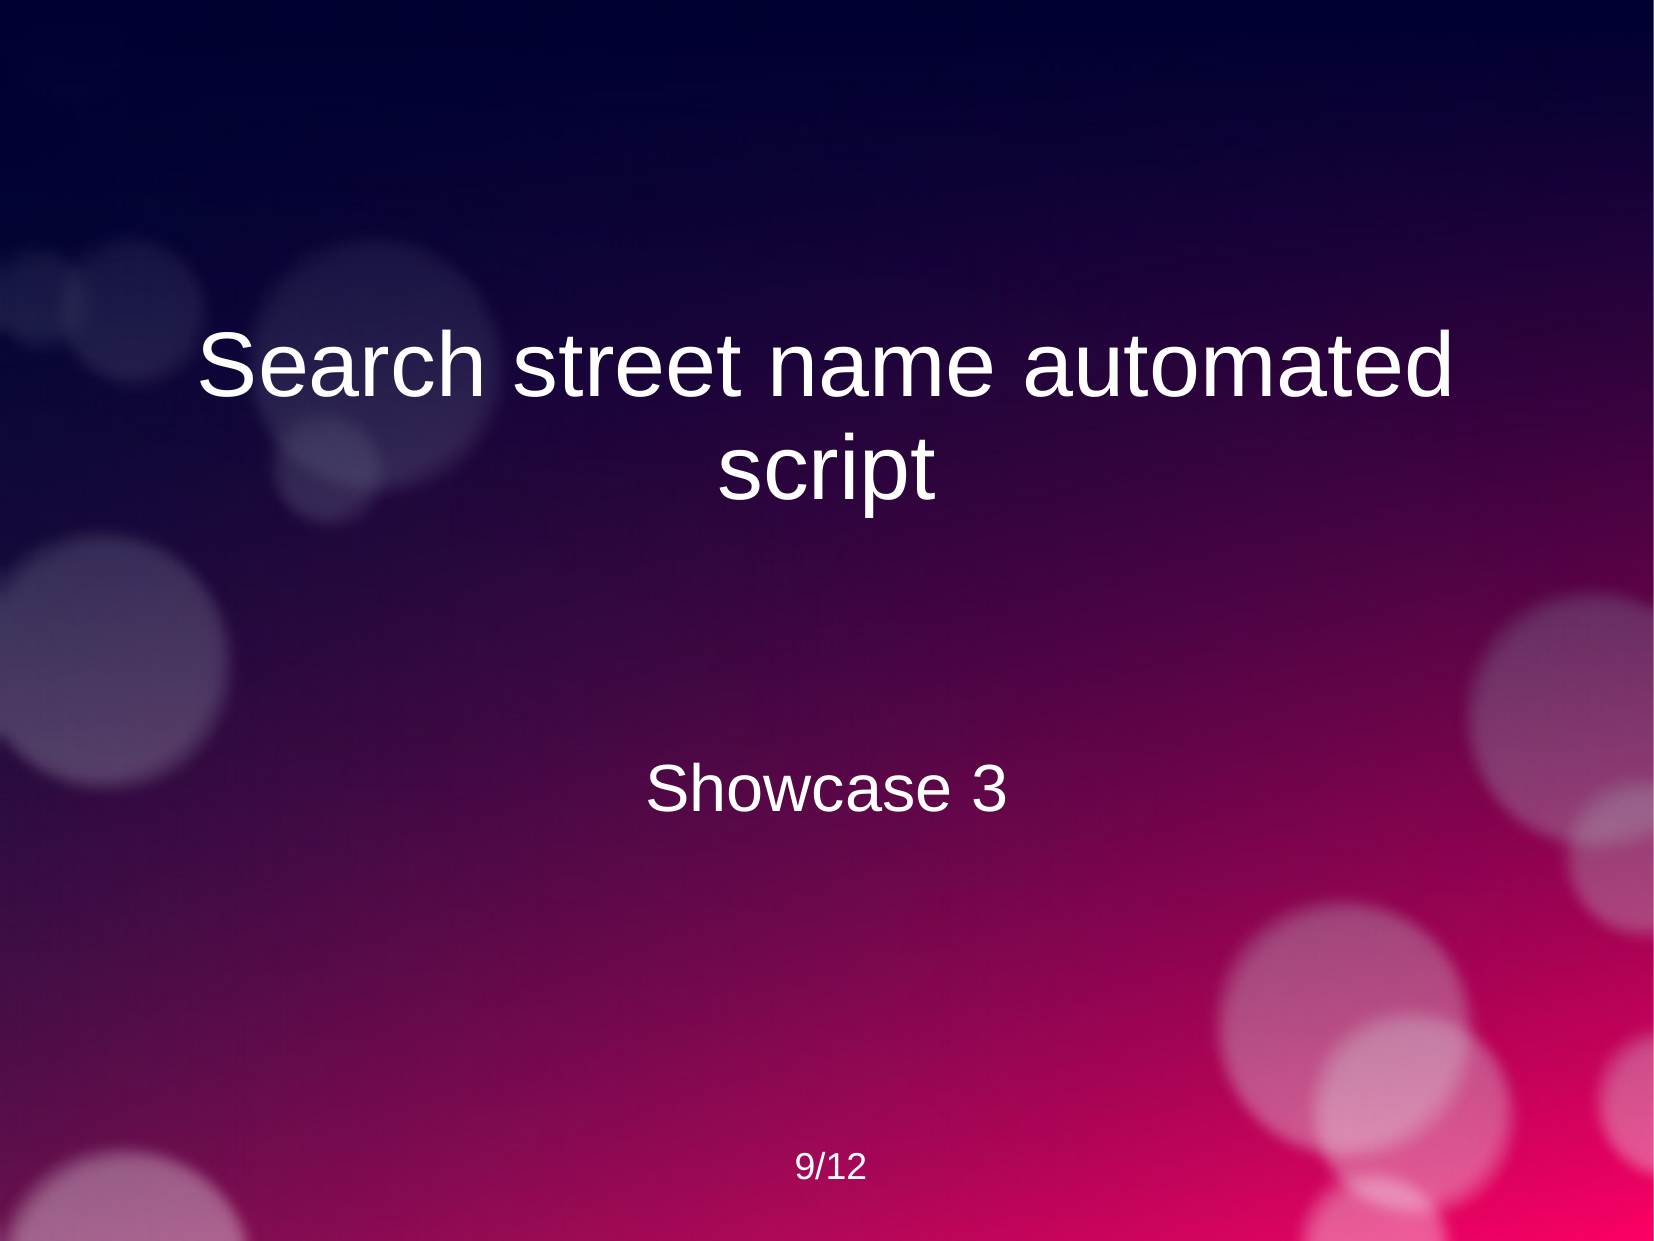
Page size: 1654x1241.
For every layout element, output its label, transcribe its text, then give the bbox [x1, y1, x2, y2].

subtitle Showcase 3 [82, 566, 1571, 1010]
picture [0, 0, 1654, 1241]
text_box <number>/12 [516, 1137, 1146, 1208]
title Search street name automated script [82, 312, 1571, 520]
